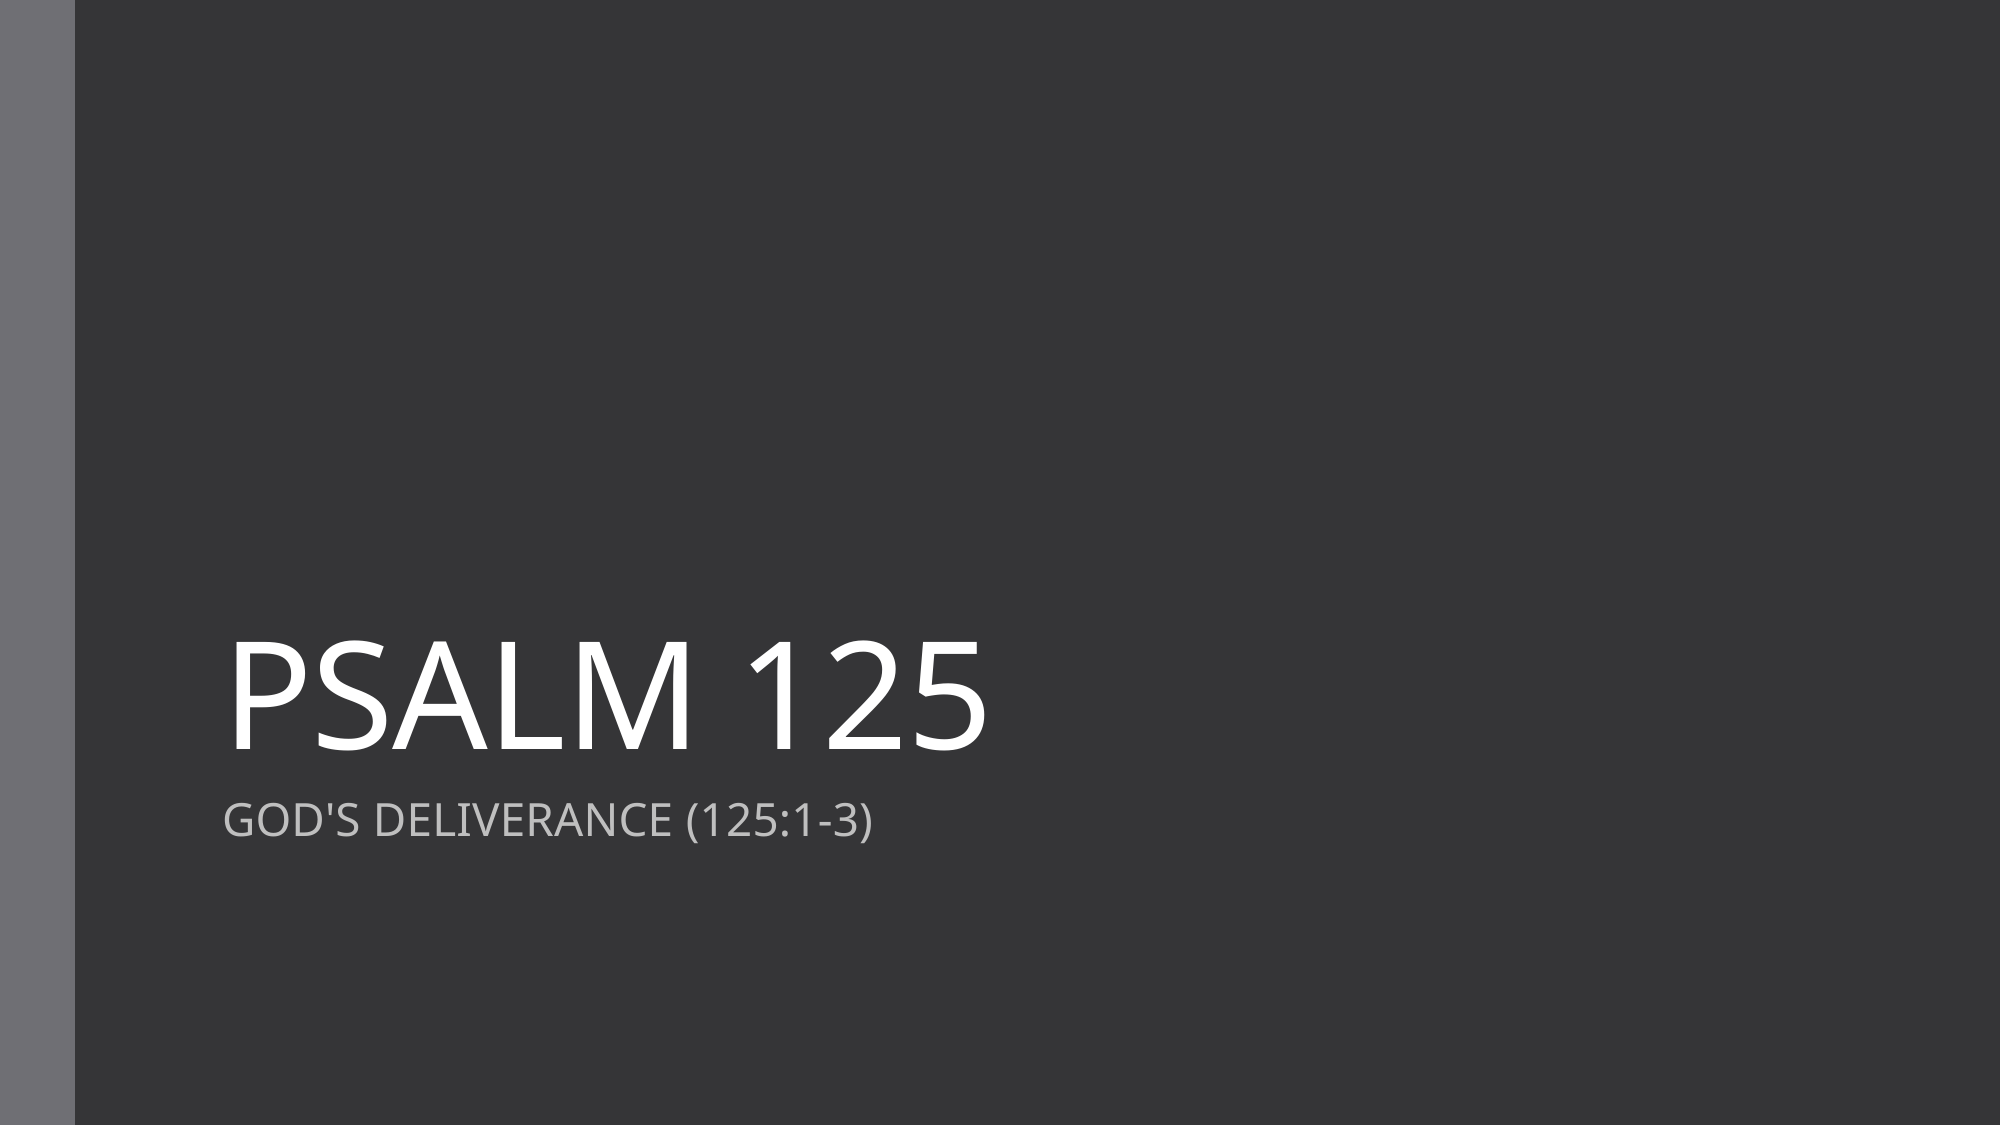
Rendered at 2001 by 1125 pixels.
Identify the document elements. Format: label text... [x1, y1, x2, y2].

title PSALM 125 [206, 124, 1752, 787]
subtitle GOD'S DELIVERANCE (125:1-3) [206, 787, 1752, 1066]
